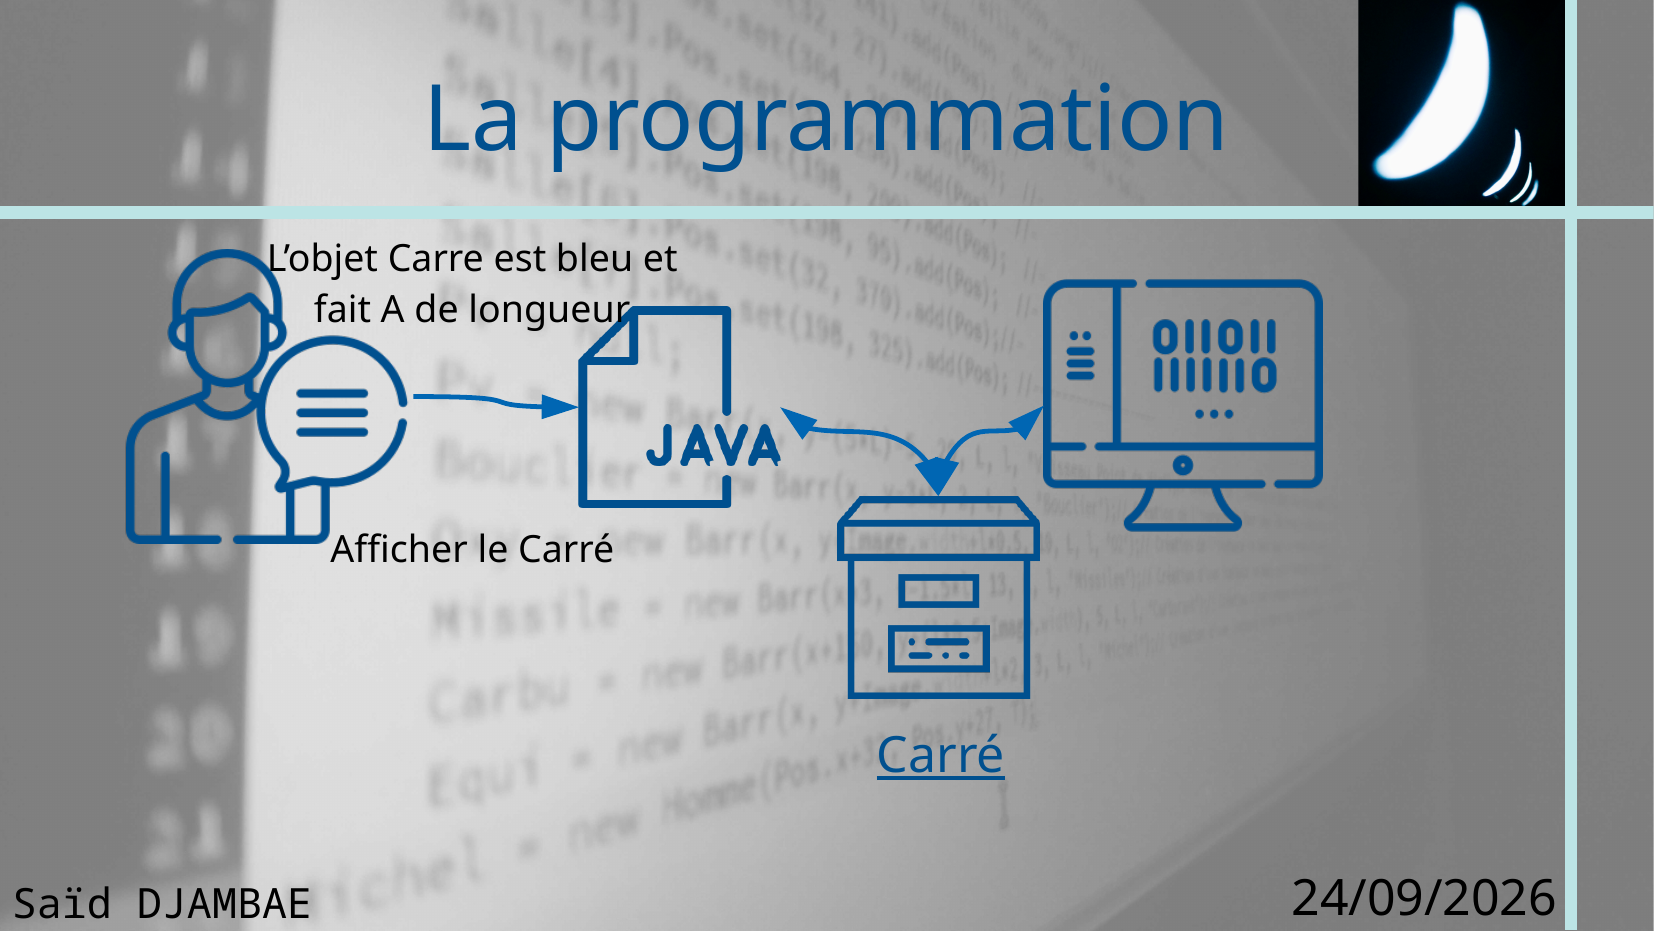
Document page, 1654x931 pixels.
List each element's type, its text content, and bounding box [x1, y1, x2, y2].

title La programmation [82, 37, 1571, 193]
text_box Carré [862, 711, 1052, 839]
text_box L’objet Carre est bleu et fait A de longueur [106, 224, 839, 381]
picture [0, 0, 1565, 206]
picture [1577, 0, 1654, 206]
picture [0, 219, 1654, 931]
text_box Afficher le Carré [307, 515, 638, 705]
